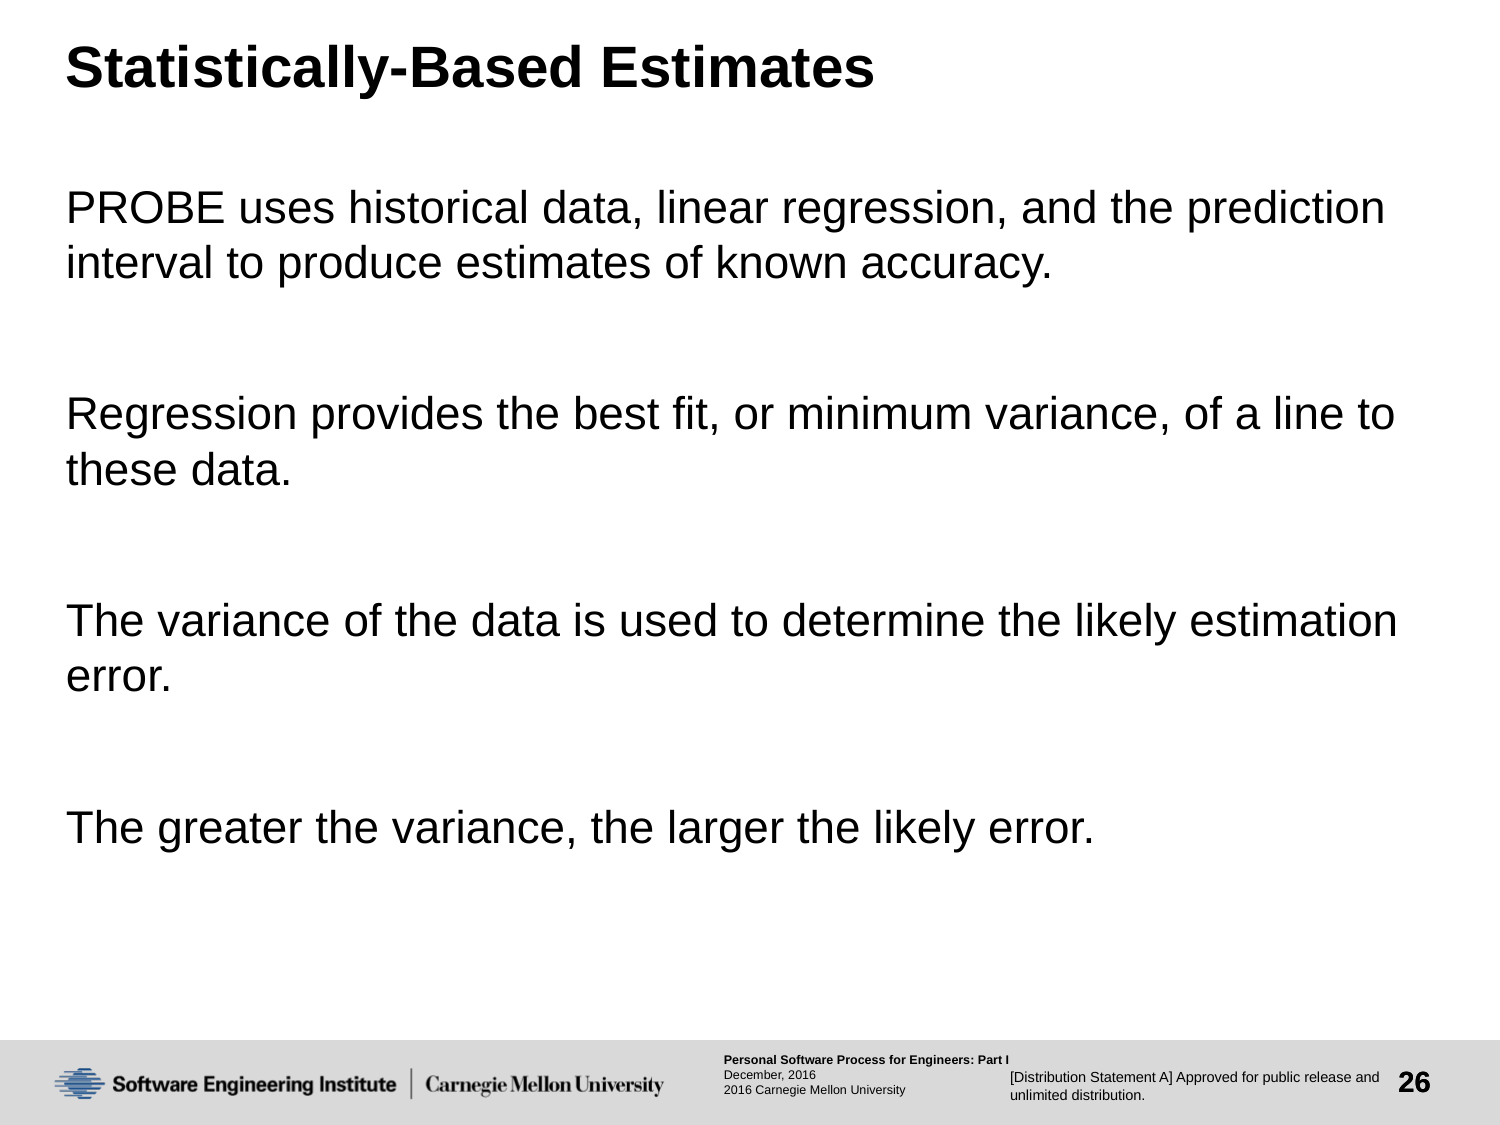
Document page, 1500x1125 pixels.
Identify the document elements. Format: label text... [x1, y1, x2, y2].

title Statistically-Based Estimates [65, 37, 1313, 148]
picture [46, 1061, 673, 1104]
list PROBE uses historical data, linear regression, and the prediction interval to produce estimates of known accuracy. Regression provides the best fit, or minimum variance, of a line to these data. The variance of the data is used to determine the likely estimation error. The greater the variance, the larger the likely error. [65, 177, 1431, 1000]
